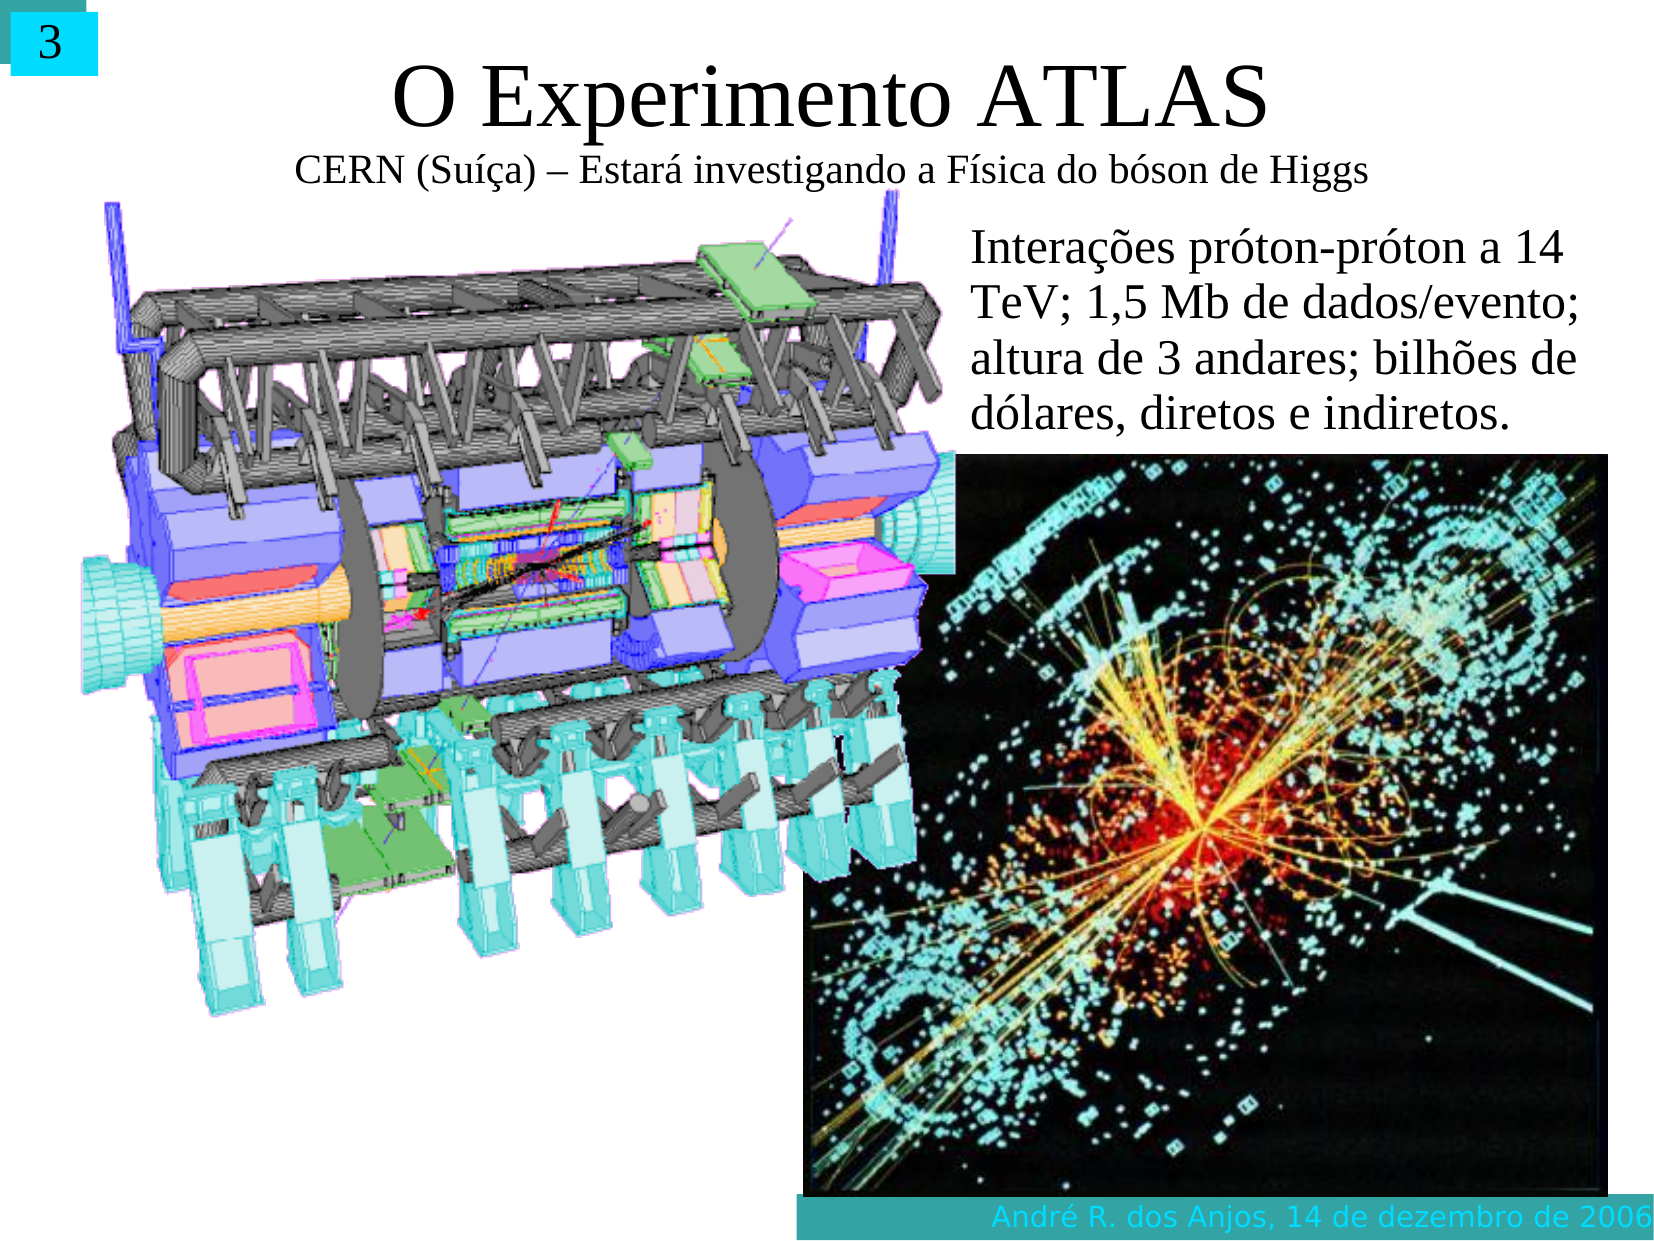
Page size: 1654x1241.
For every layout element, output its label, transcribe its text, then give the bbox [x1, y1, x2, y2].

text_box Interações próton-próton a 14 TeV; 1,5 Mb de dados/evento; altura de 3 andares; bilhões de dólares, diretos e indiretos. [970, 219, 1605, 445]
title O Experimento ATLAS CERN (Suíça) – Estará investigando a Física do bóson de Higgs [126, 28, 1539, 210]
picture [72, 187, 1608, 1197]
